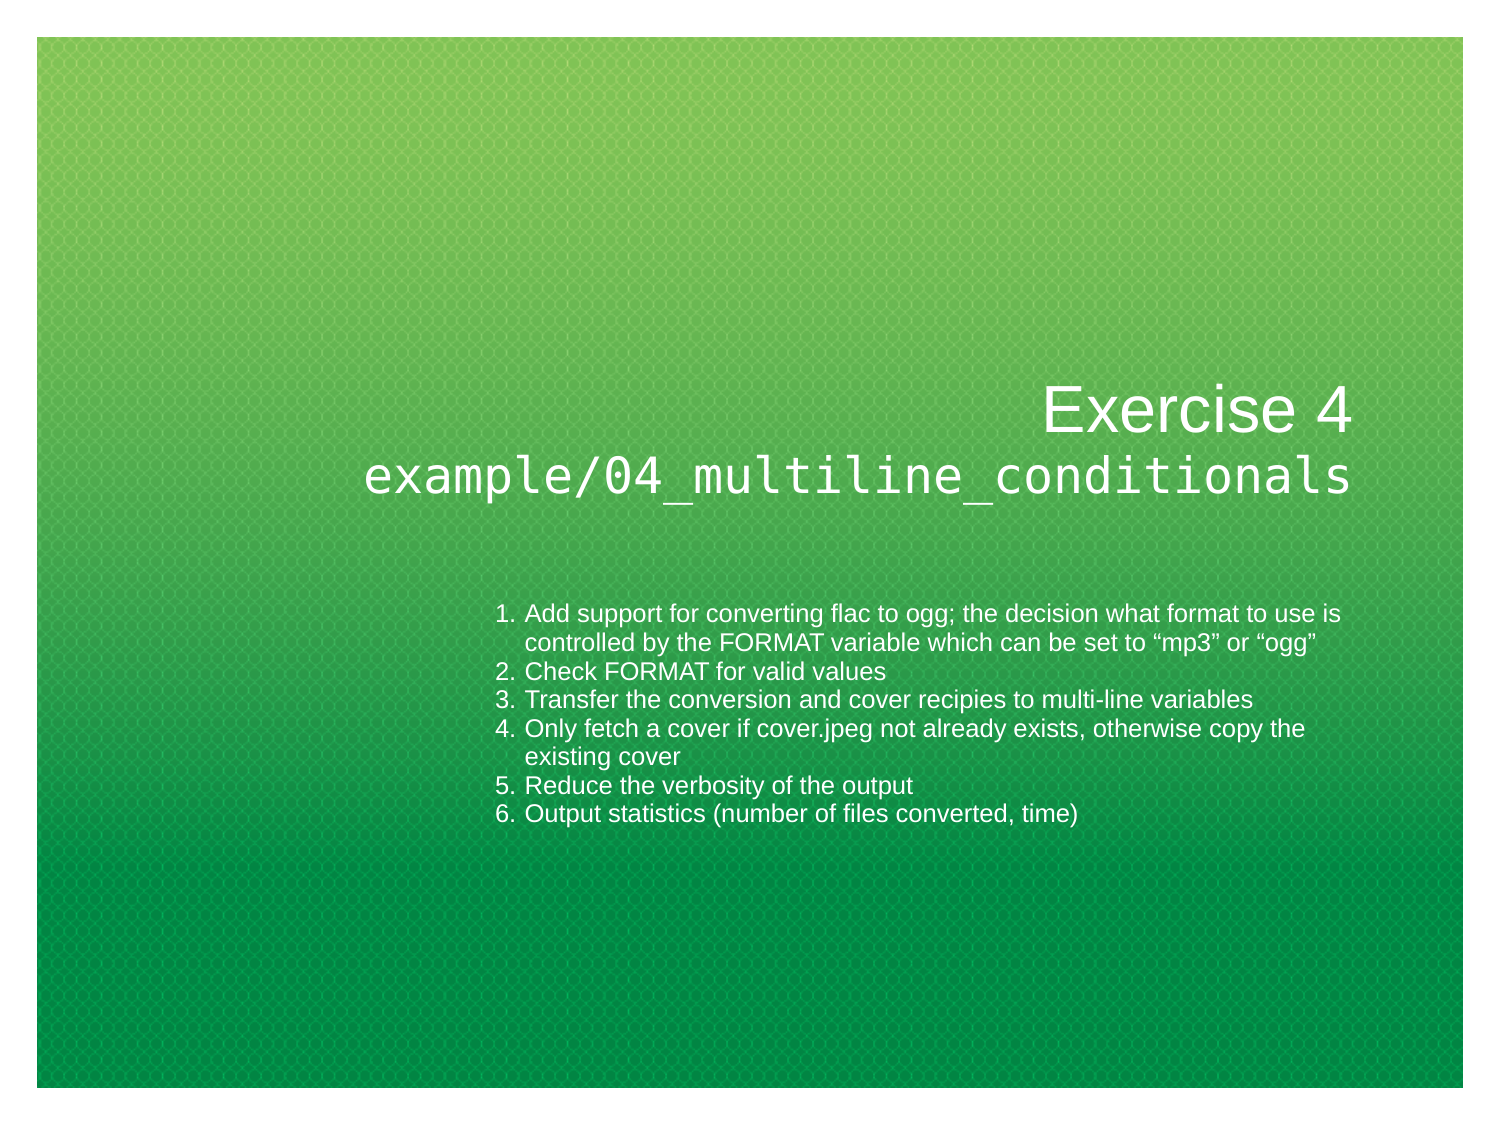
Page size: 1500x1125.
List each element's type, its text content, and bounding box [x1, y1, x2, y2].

list Add support for converting flac to ogg; the decision what format to use is controlled by the FORMAT variable which can be set to “mp3” or “ogg” Check FORMAT for valid values Transfer the conversion and cover recipies to multi-line variables Only fetch a cover if cover.jpeg not already exists, otherwise copy the existing cover Reduce the verbosity of the output Output statistics (number of files converted, time) [495, 600, 1357, 856]
title Exercise 4 example/04_multiline_conditionals [120, 345, 1354, 533]
picture [37, 37, 1463, 1088]
